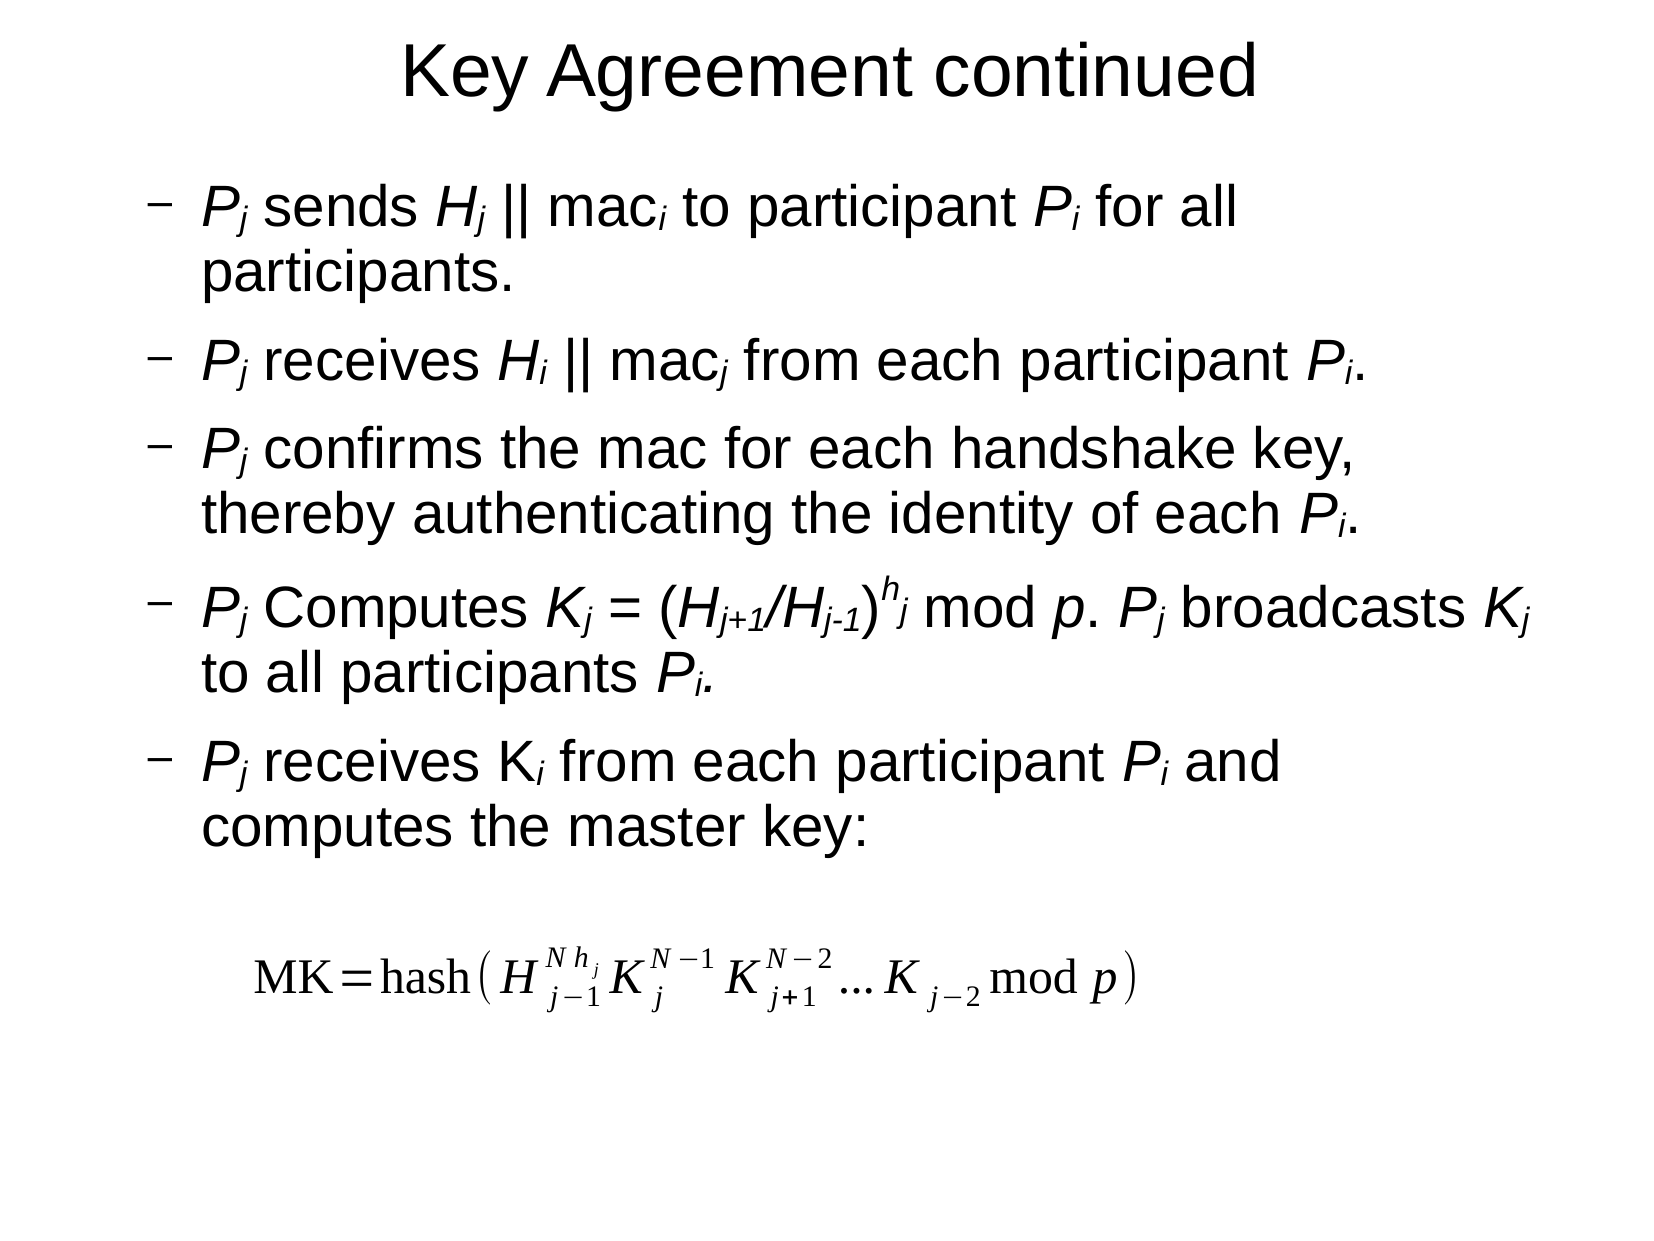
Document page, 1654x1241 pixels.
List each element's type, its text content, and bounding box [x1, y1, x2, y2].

chart [245, 940, 1145, 1013]
list Pj sends Hj || maci to participant Pi for all participants. Pj receives Hi || macj from each participant Pi. Pj confirms the mac for each handshake key, thereby authenticating the identity of each Pi. Pj Computes Kj = (Hj+1/Hj-1)hj mod p. Pj broadcasts Kj to all participants Pi. Pj receives Ki from each participant Pi and computes the master key: [59, 173, 1548, 1174]
title Key Agreement continued [85, 0, 1574, 174]
